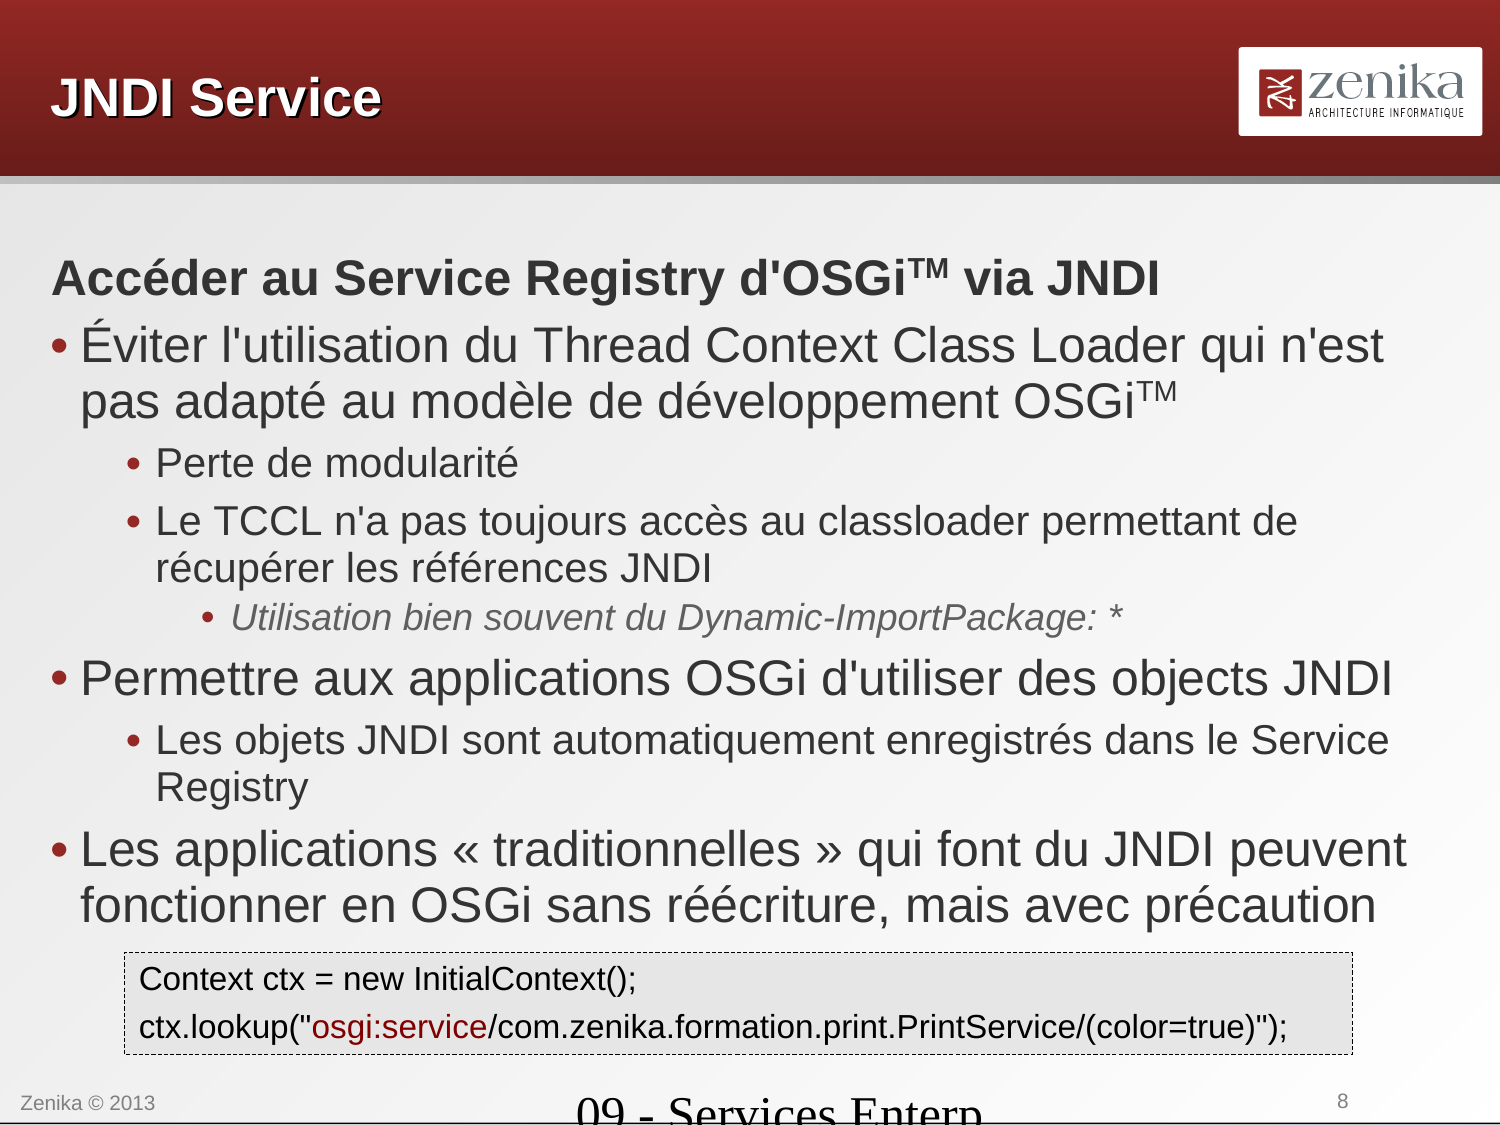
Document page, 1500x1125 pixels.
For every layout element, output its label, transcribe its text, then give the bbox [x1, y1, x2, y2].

list Accéder au Service Registry d'OSGiTM via JNDI Éviter l'utilisation du Thread Context Class Loader qui n'est pas adapté au modèle de développement OSGiTM Perte de modularité Le TCCL n'a pas toujours accès au classloader permettant de récupérer les références JNDI Utilisation bien souvent du Dynamic-ImportPackage: * Permettre aux applications OSGi d'utiliser des objects JNDI Les objets JNDI sont automatiquement enregistrés dans le Service Registry Les applications « traditionnelles » qui font du JNDI peuvent fonctionner en OSGi sans réécriture, mais avec précaution [50, 249, 1435, 1064]
picture [1257, 58, 1464, 125]
list Context ctx = new InitialContext(); ctx.lookup("osgi:service/com.zenika.formation.print.PrintService/(color=true)"); [124, 952, 1353, 1055]
title JNDI Service [50, 15, 1206, 180]
